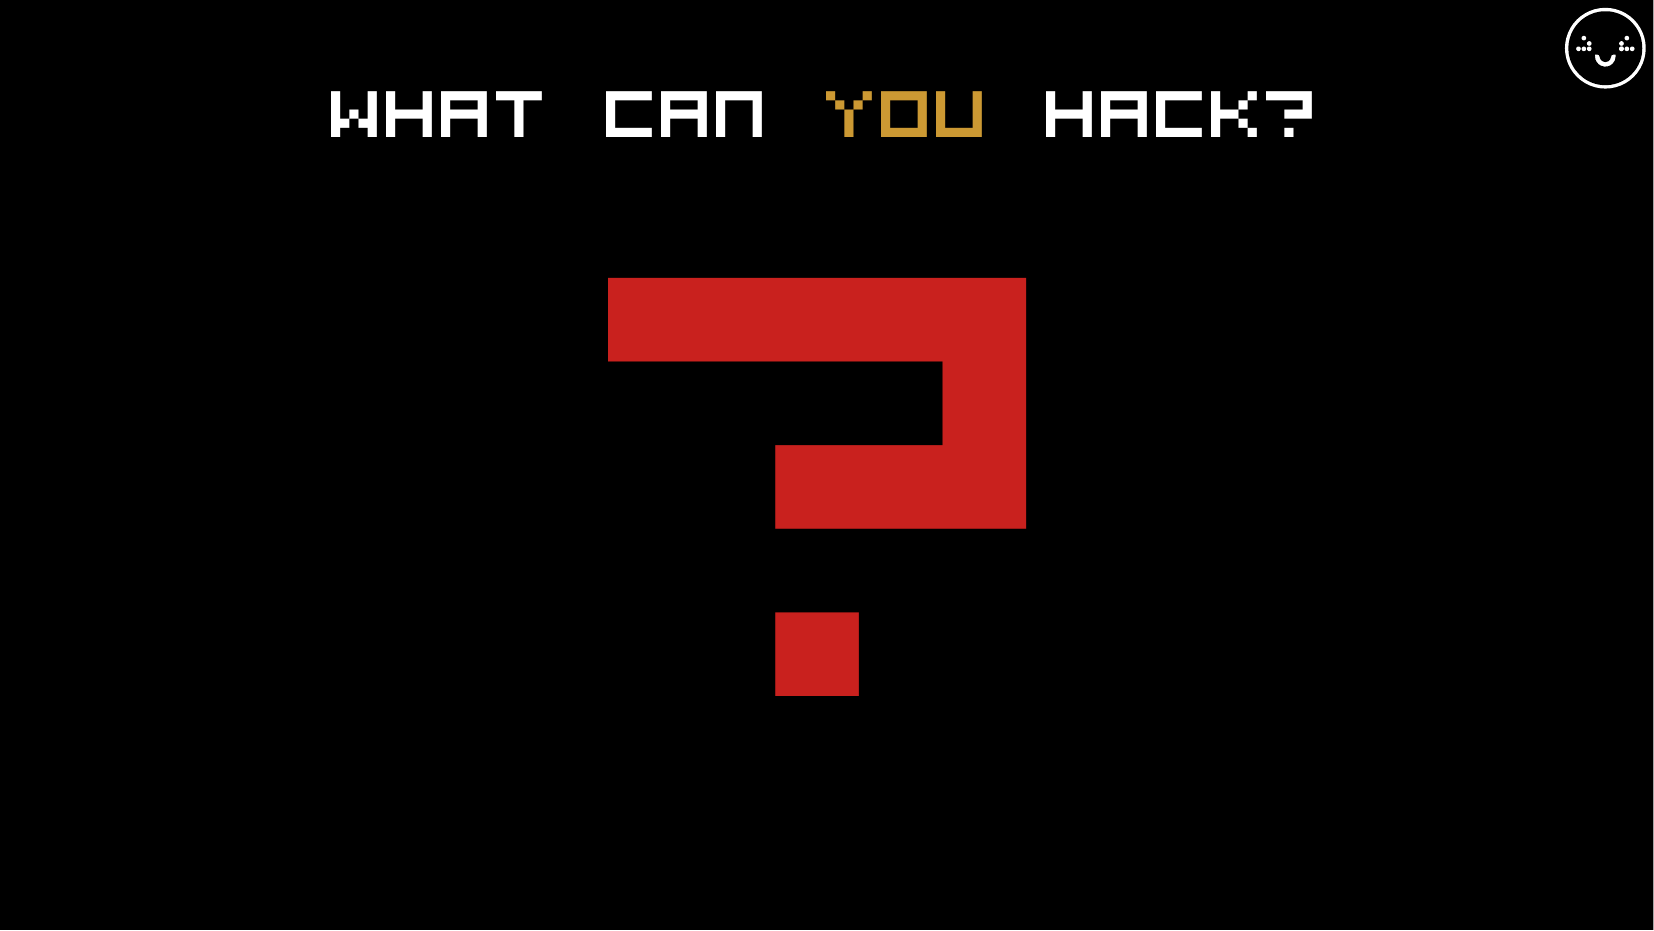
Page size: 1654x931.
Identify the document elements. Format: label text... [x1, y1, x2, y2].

title What can you hack? [82, 37, 1571, 193]
text_box ? [147, 110, 1571, 864]
